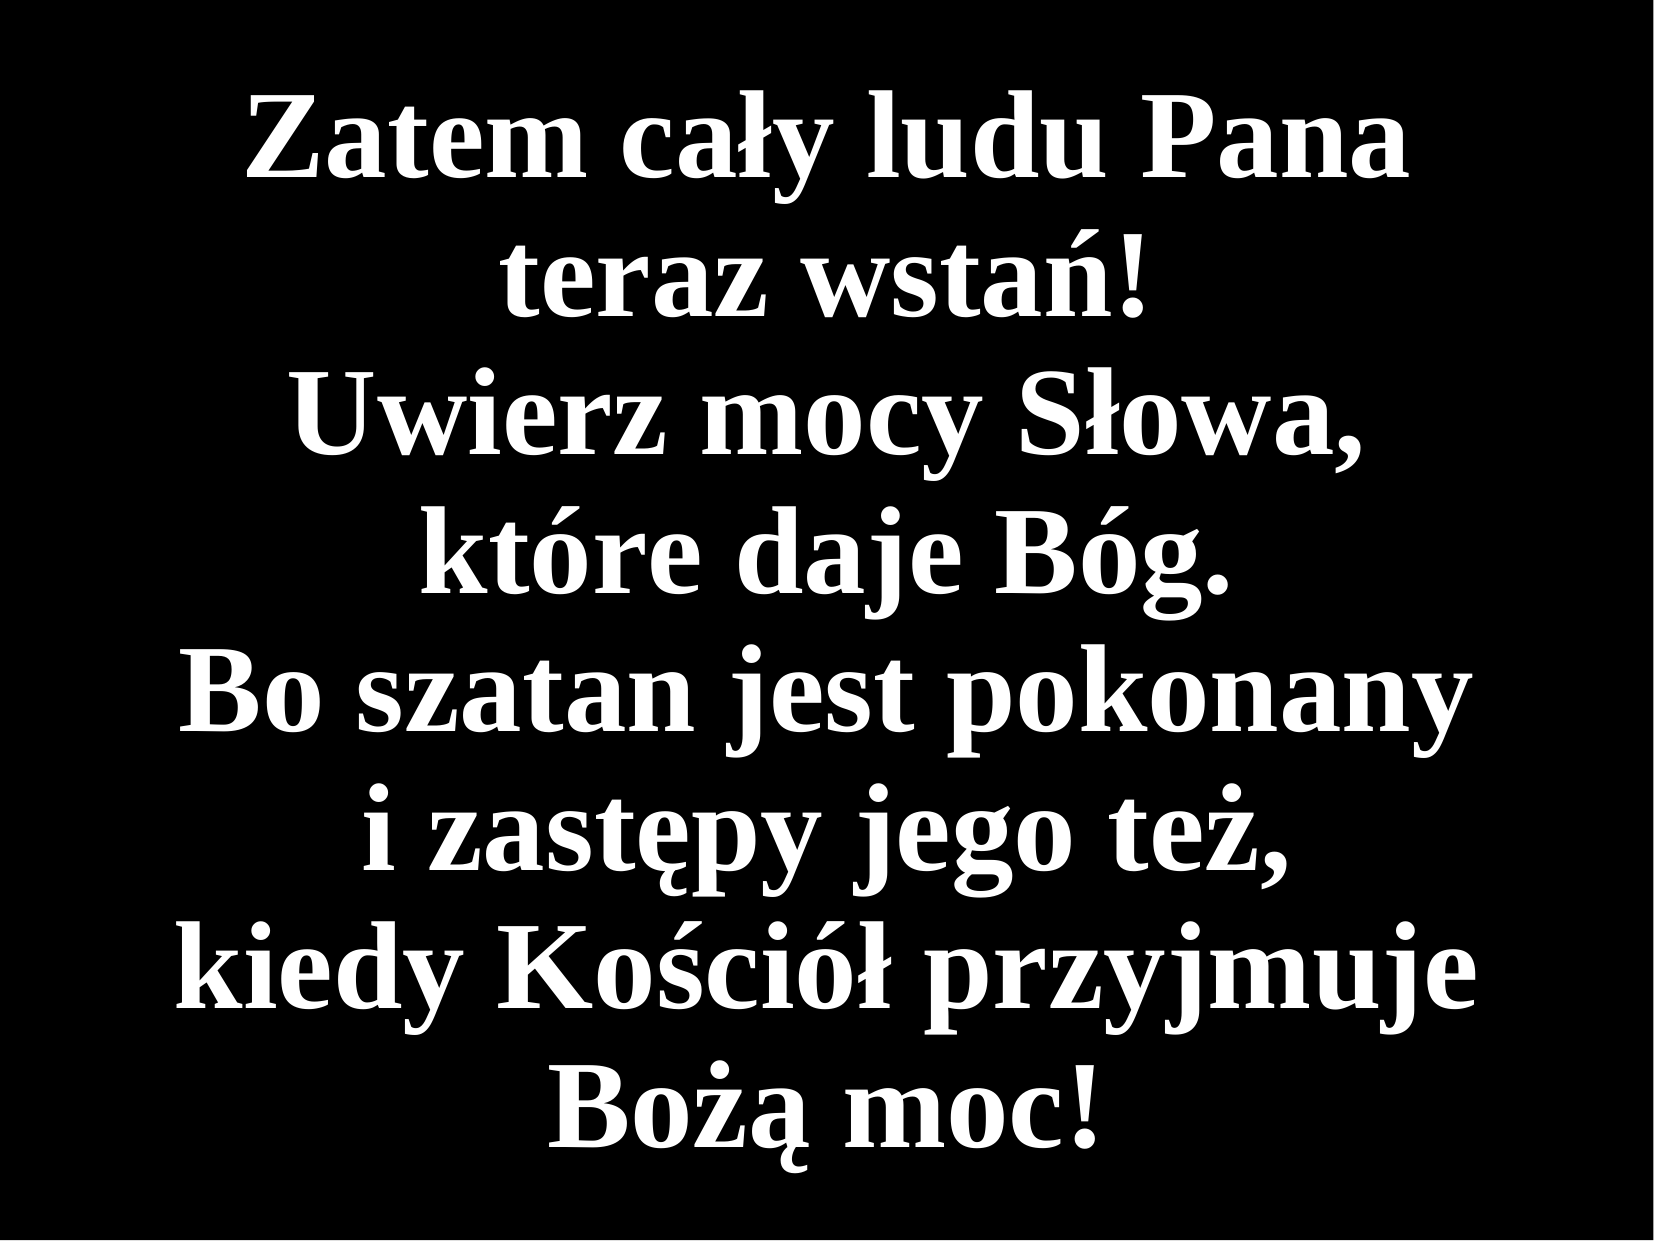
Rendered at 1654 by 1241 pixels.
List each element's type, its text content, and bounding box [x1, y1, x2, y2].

title Zatem cały ludu Pana teraz wstań! Uwierz mocy Słowa, które daje Bóg. Bo szatan jest pokonany i zastępy jego też, kiedy Kościół przyjmuje Bożą moc! [0, 0, 1654, 1241]
